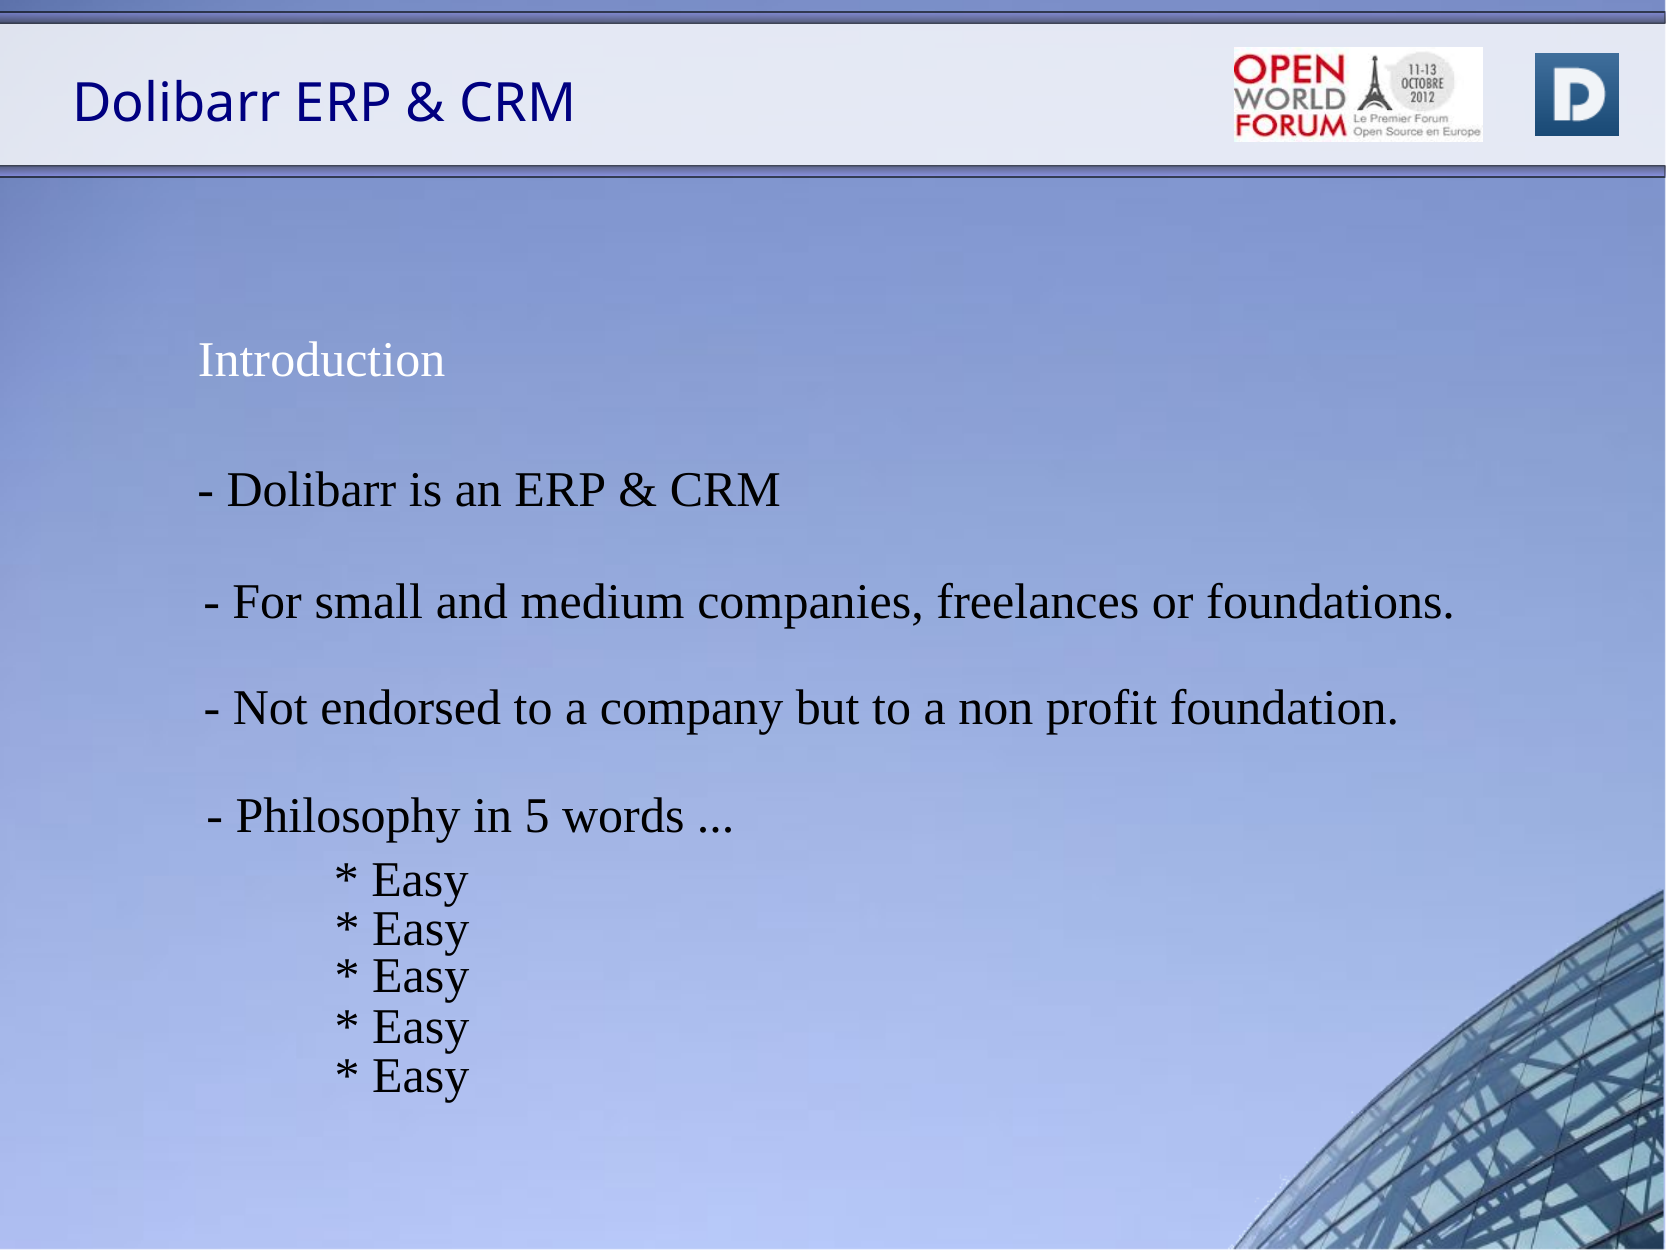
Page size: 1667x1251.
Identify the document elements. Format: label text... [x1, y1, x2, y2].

picture [0, 166, 1667, 1251]
text_box * Easy [319, 963, 485, 986]
text_box * Easy [319, 1035, 485, 1111]
text_box [0, 11, 1667, 178]
text_box - Not endorsed to a company but to a non profit foundation. [188, 667, 1415, 743]
text_box * Easy [319, 986, 485, 1035]
picture [1535, 53, 1619, 136]
picture [1234, 47, 1483, 142]
text_box * Easy [318, 838, 484, 914]
text_box - Philosophy in 5 words ... [191, 775, 750, 851]
text_box - For small and medium companies, freelances or foundations. [188, 561, 1471, 636]
text_box Introduction [183, 318, 461, 394]
text_box - Dolibarr is an ERP & CRM [182, 448, 797, 524]
text_box Dolibarr ERP & CRM [57, 59, 628, 149]
picture [0, 0, 1667, 23]
text_box * Easy [319, 887, 485, 963]
